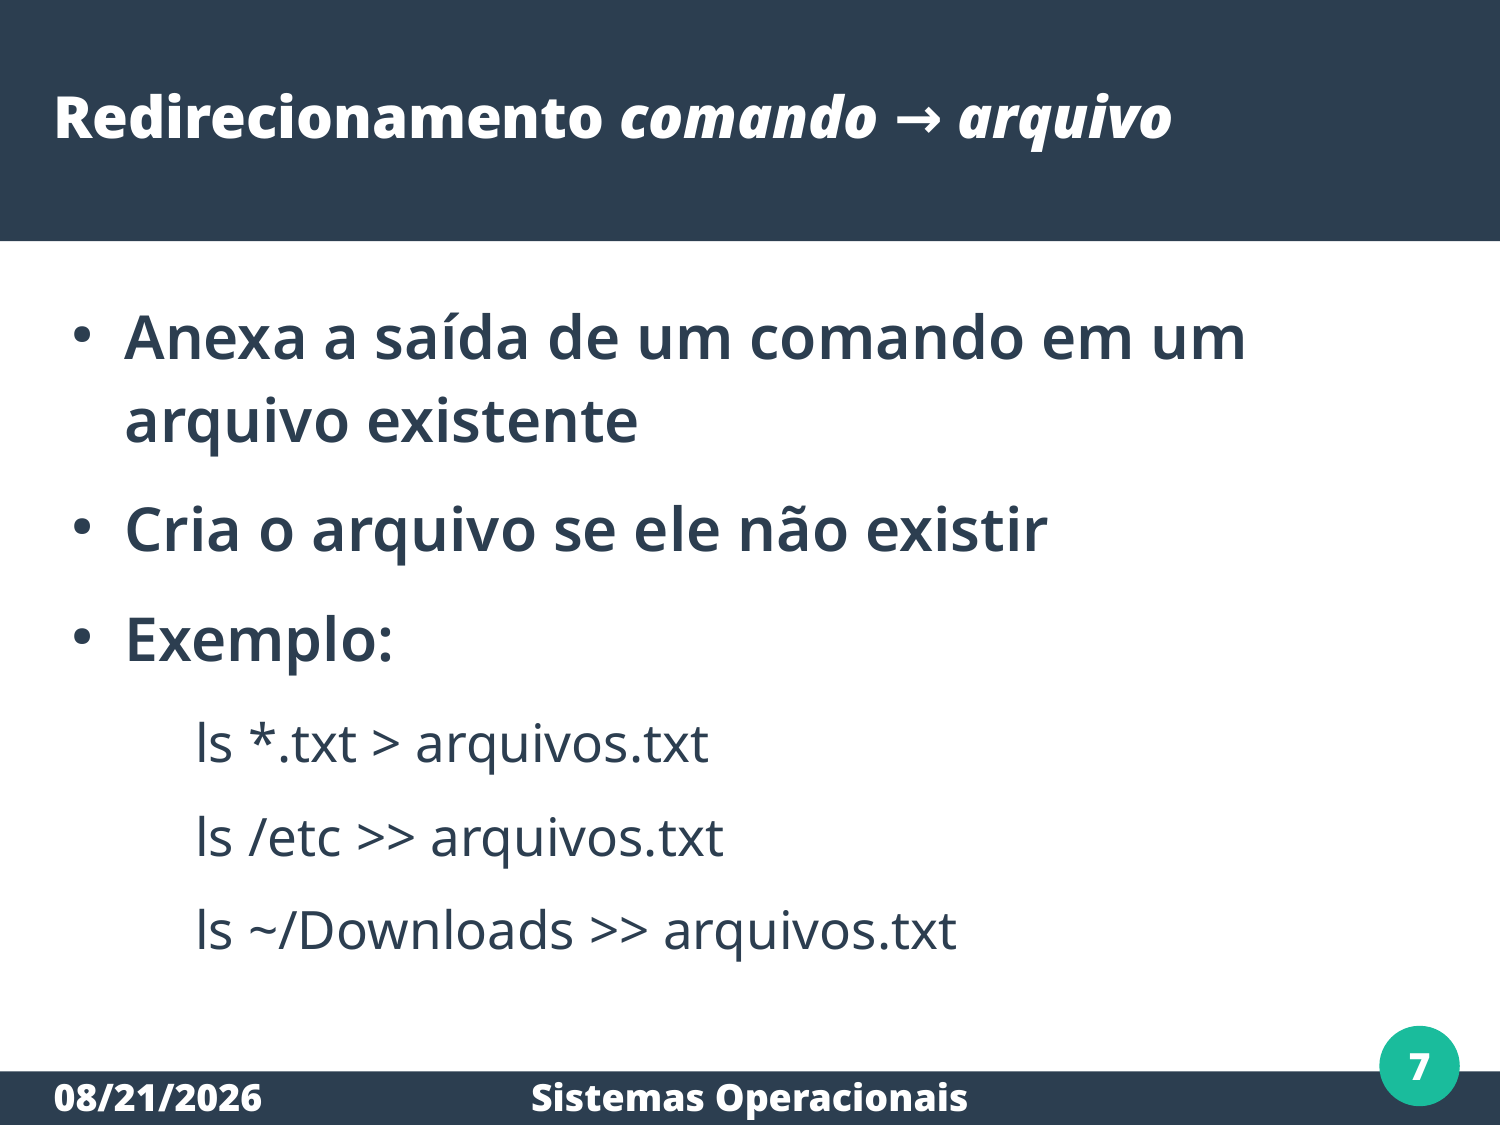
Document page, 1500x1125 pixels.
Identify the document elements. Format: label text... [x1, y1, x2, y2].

list Anexa a saída de um comando em um arquivo existente Cria o arquivo se ele não existir Exemplo: ls *.txt > arquivos.txt ls /etc >> arquivos.txt ls ~/Downloads >> arquivos.txt [53, 294, 1447, 1045]
title Redirecionamento comando → arquivo [53, 44, 1447, 188]
